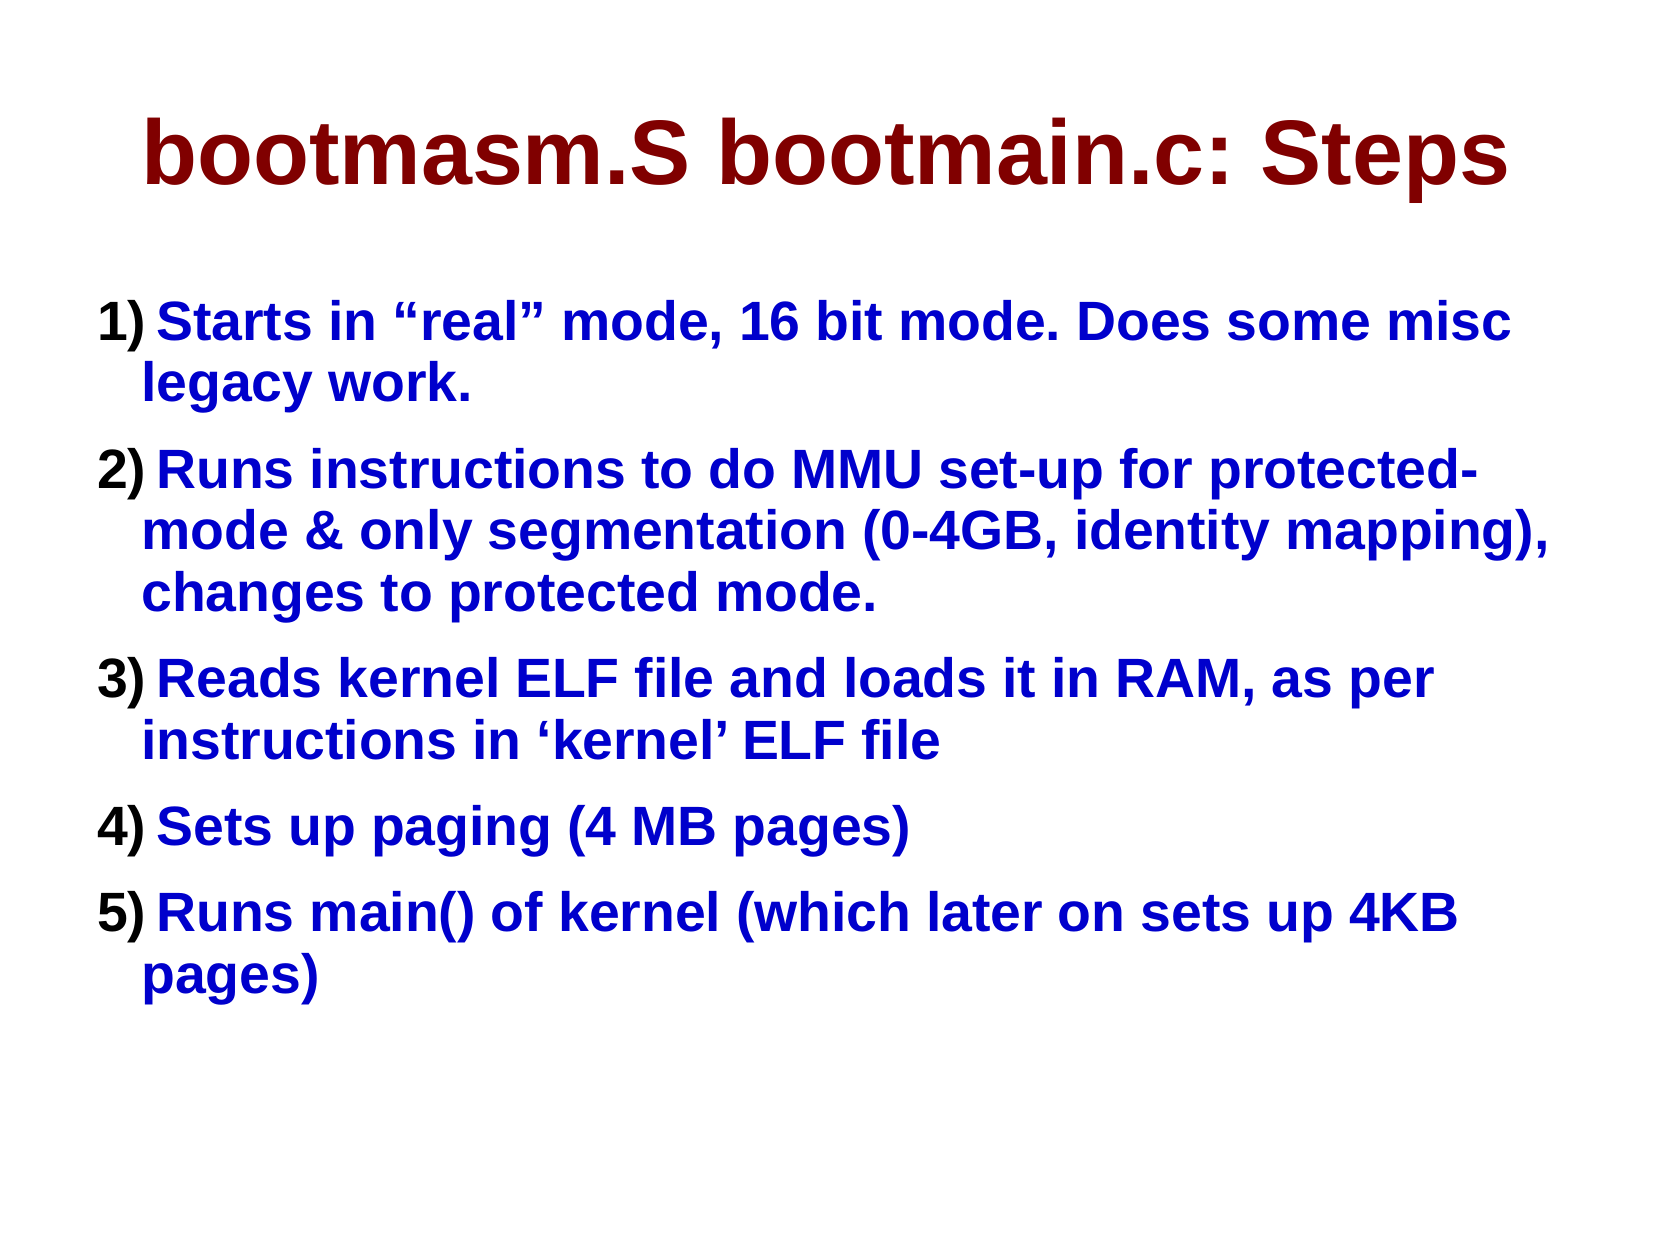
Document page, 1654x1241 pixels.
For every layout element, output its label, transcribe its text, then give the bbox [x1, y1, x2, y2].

list Starts in “real” mode, 16 bit mode. Does some misc legacy work. Runs instructions to do MMU set-up for protected-mode & only segmentation (0-4GB, identity mapping), changes to protected mode. Reads kernel ELF file and loads it in RAM, as per instructions in ‘kernel’ ELF file Sets up paging (4 MB pages) Runs main() of kernel (which later on sets up 4KB pages) [82, 290, 1571, 1010]
title bootmasm.S bootmain.c: Steps [82, 49, 1571, 257]
